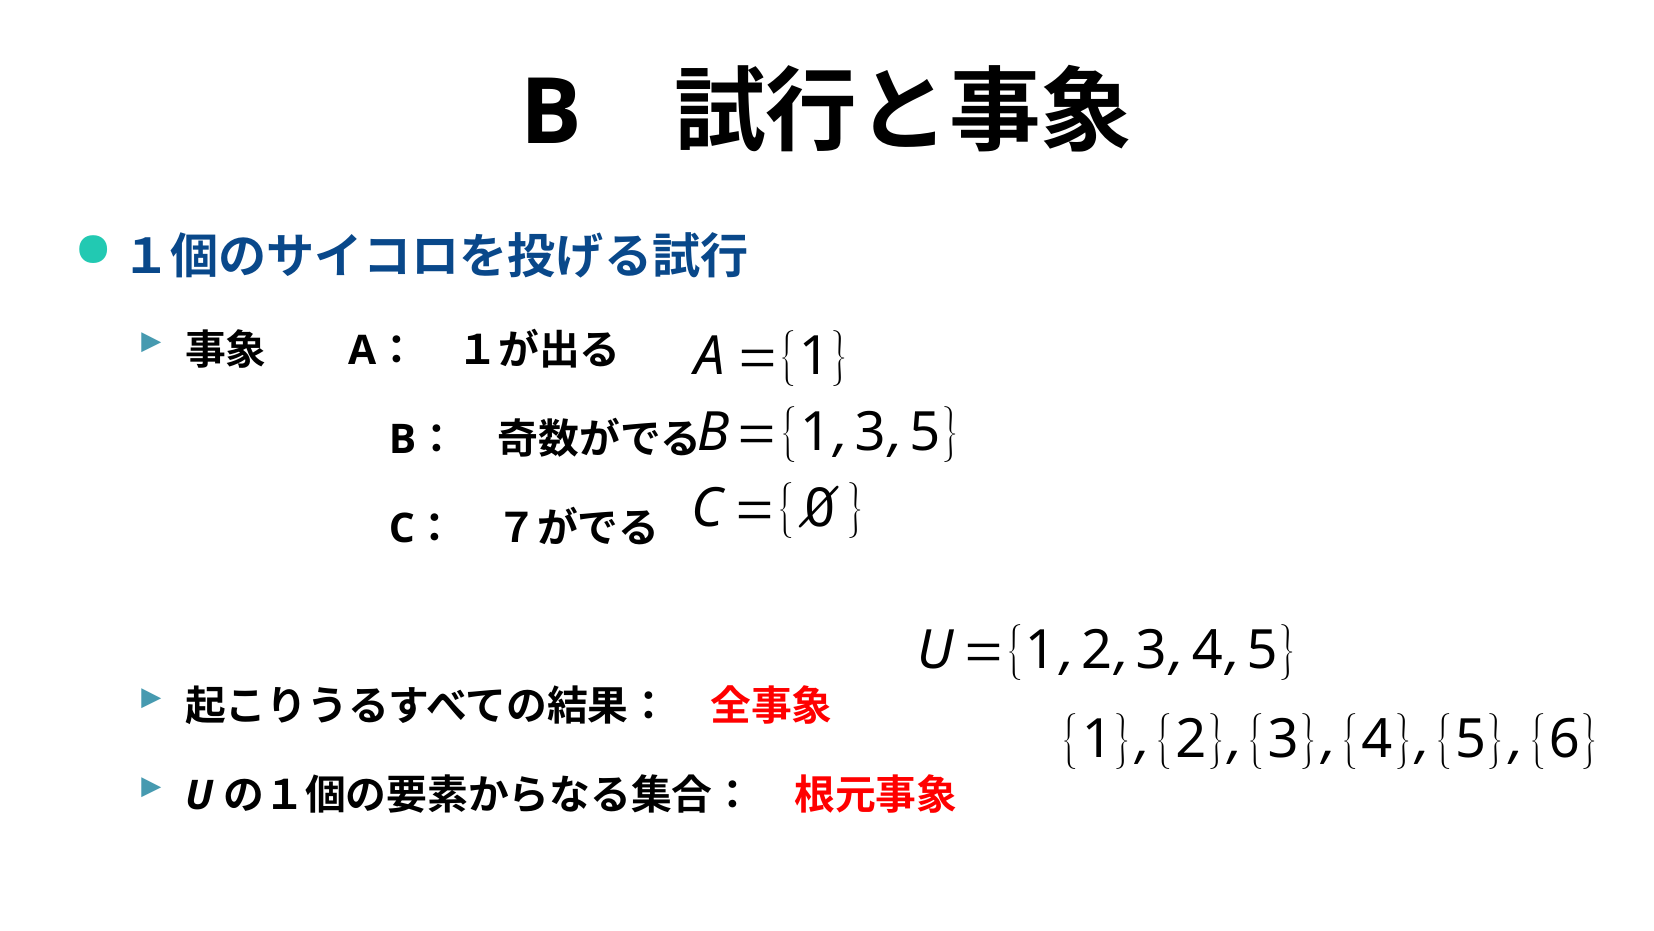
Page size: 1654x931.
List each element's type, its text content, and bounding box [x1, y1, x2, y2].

title B 試行と事象 [29, 29, 1625, 178]
list １個のサイコロを投げる試行 事象 A： １が出る B： 奇数がでる C： ７がでる 起こりうるすべての結果： 全事象 U の１個の要素からなる集合： 根元事象 [59, 206, 1595, 827]
chart [696, 401, 963, 465]
chart [690, 478, 868, 541]
chart [915, 620, 1301, 683]
chart [691, 326, 853, 389]
chart [1062, 708, 1602, 772]
